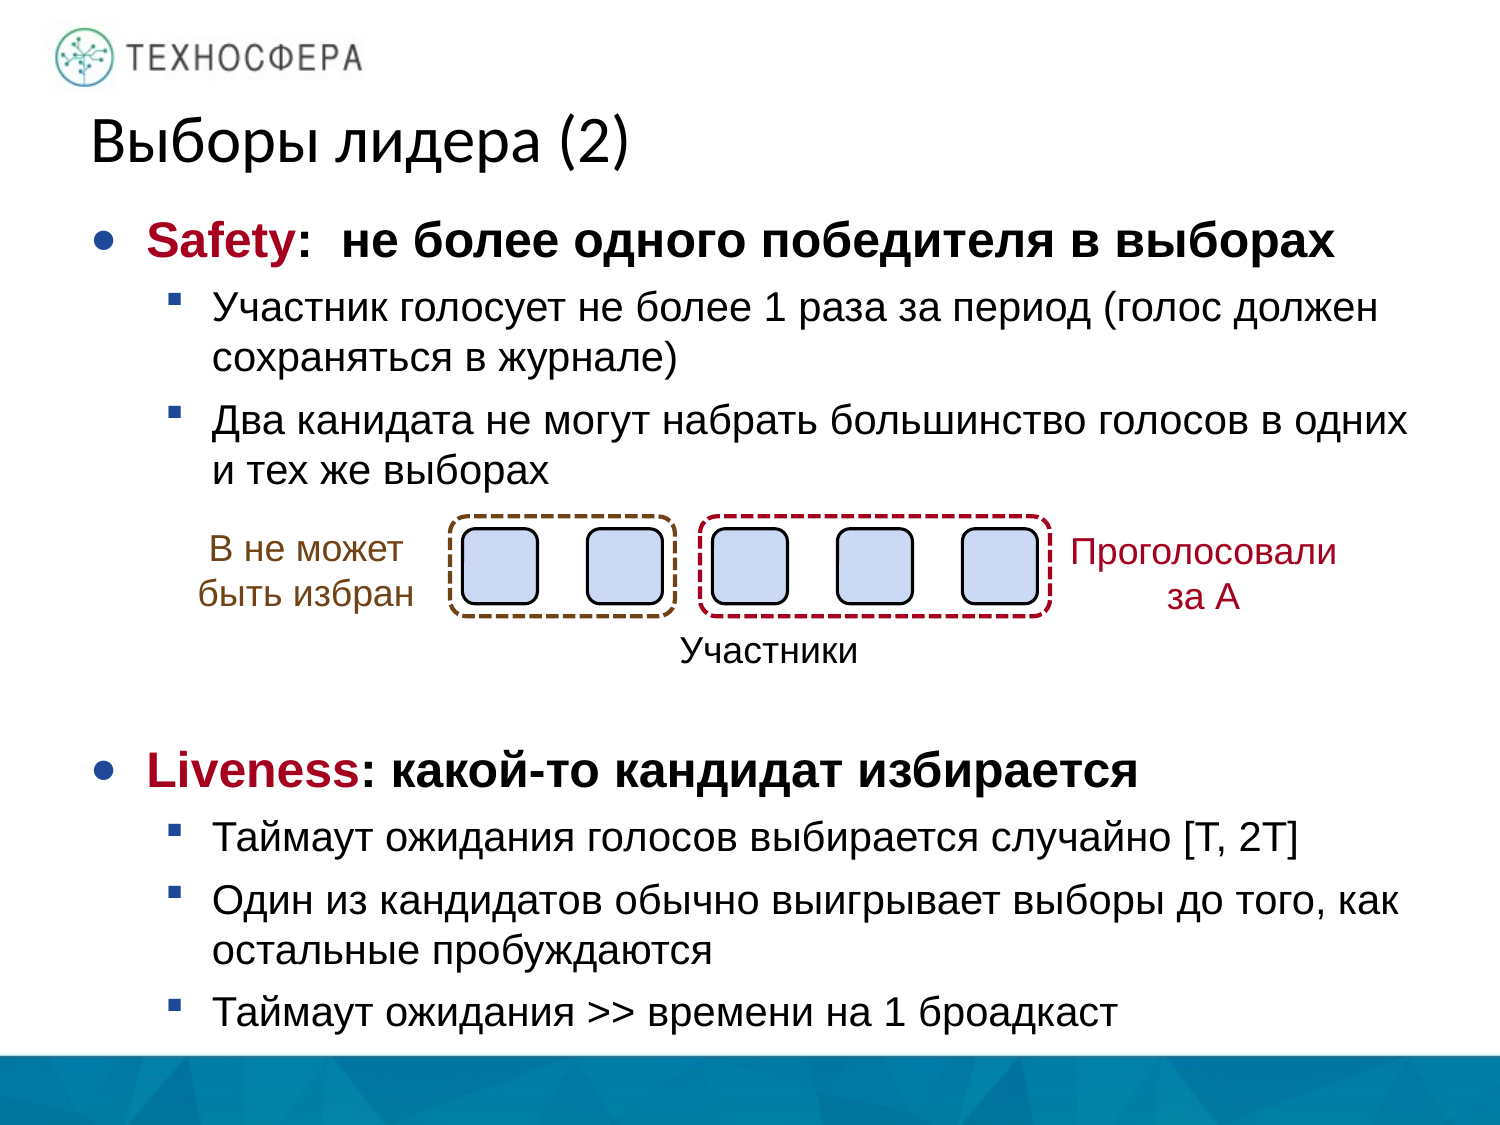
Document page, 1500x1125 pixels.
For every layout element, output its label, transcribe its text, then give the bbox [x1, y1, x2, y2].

text_box Проголосовали за A [1050, 519, 1358, 625]
picture [0, 0, 1500, 1057]
text_box [962, 528, 1038, 604]
text_box B не может быть избран [174, 516, 438, 622]
text_box [712, 528, 788, 604]
list Safety: не более одного победителя в выборах Участник голосует не более 1 раза за период (голос должен сохраняться в журнале) Два канидата не могут набрать большинство голосов в одних и тех же выборах Liveness: какой-то кандидат избирается Таймаут ожидания голосов выбирается случайно [T, 2T] Один из кандидатов обычно выигрывает выборы до того, как остальные пробуждаются Таймаут ожидания >> времени на 1 броадкаст [75, 200, 1425, 1025]
text_box Участники [662, 618, 876, 679]
text_box [837, 528, 913, 604]
title Выборы лидера (2) [75, 85, 1425, 186]
text_box [587, 528, 663, 604]
text_box [462, 528, 538, 604]
